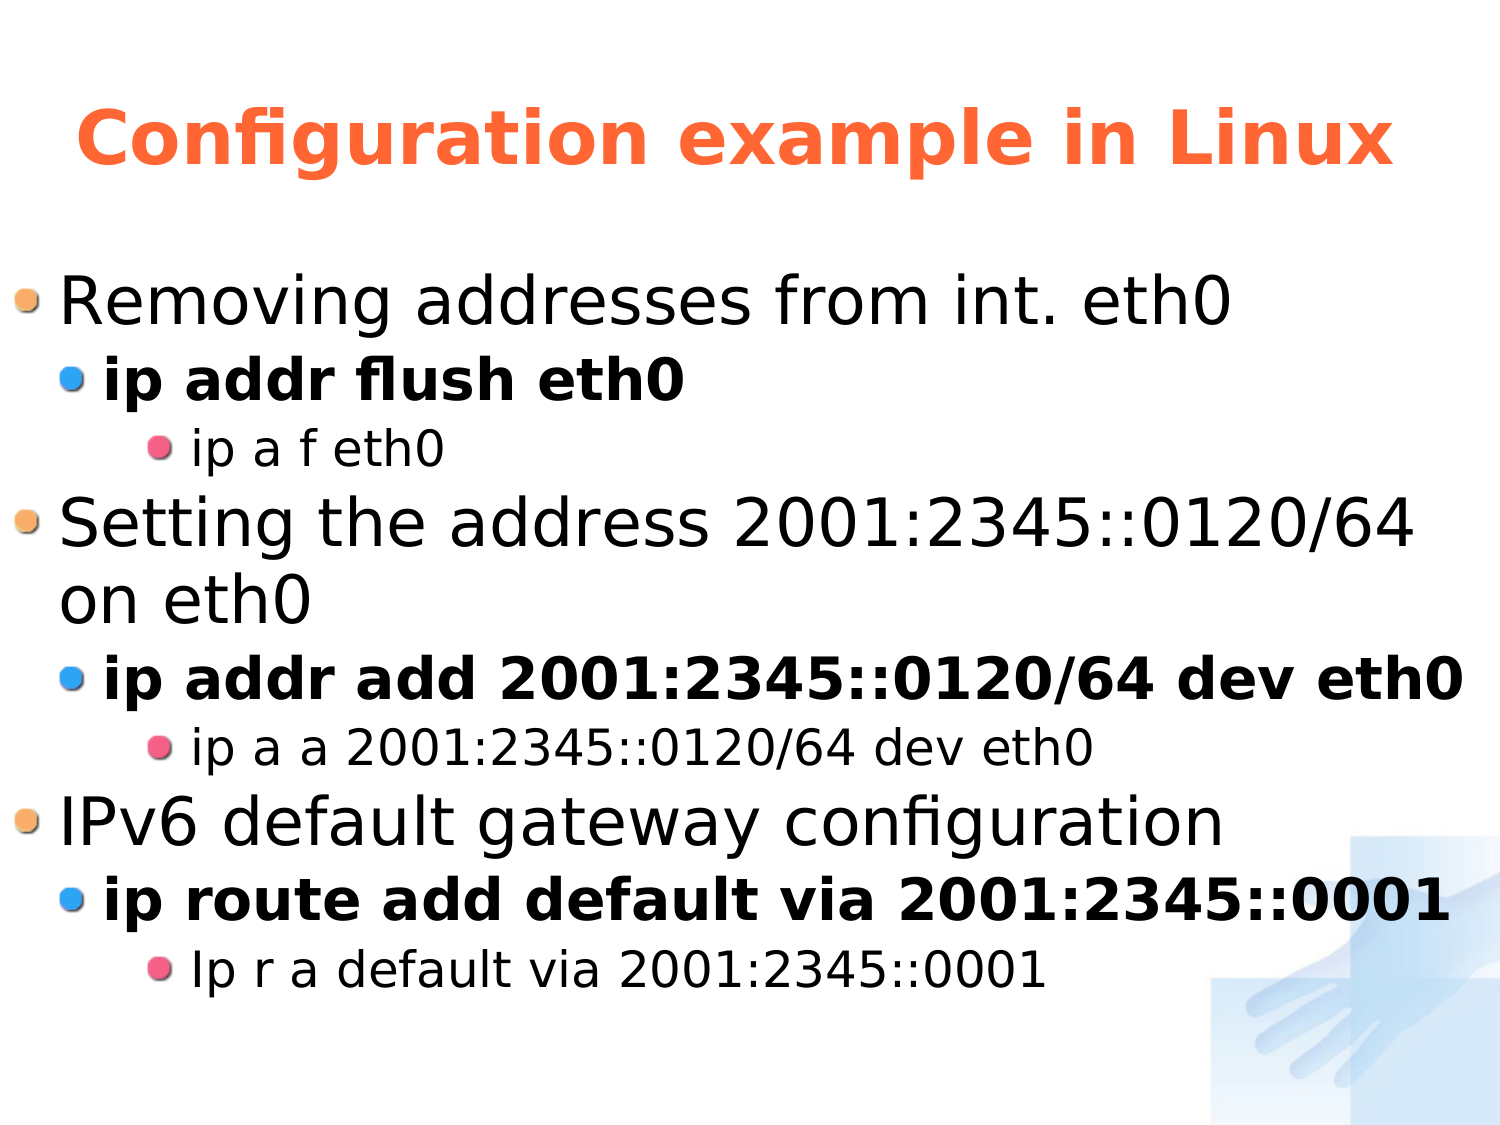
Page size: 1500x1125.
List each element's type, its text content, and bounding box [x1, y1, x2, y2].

picture [0, 0, 1500, 1125]
title Configuration example in Linux [75, 28, 1426, 250]
list Removing addresses from int. eth0 ip addr flush eth0 ip a f eth0 Setting the address 2001:2345::0120/64 on eth0 ip addr add 2001:2345::0120/64 dev eth0 ip a a 2001:2345::0120/64 dev eth0 IPv6 default gateway configuration ip route add default via 2001:2345::0001 Ip r a default via 2001:2345::0001 [13, 262, 1491, 999]
